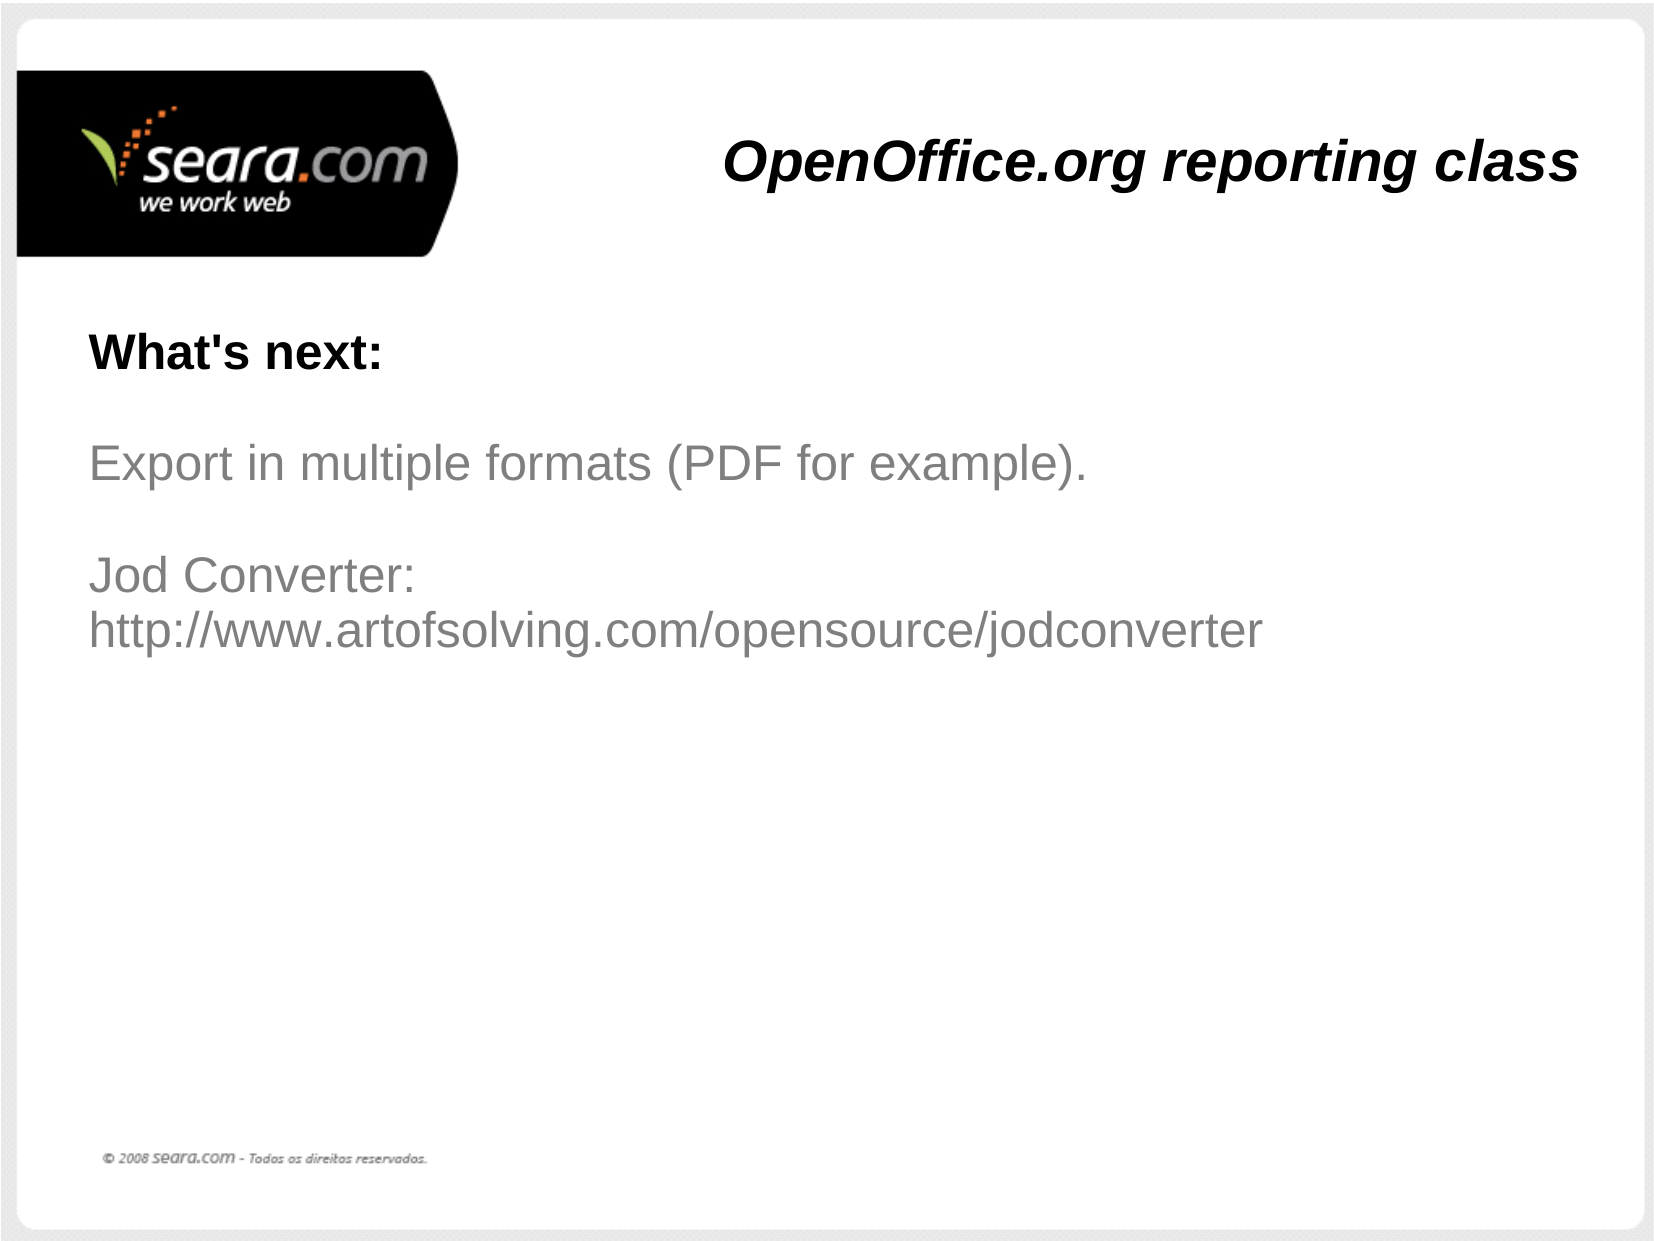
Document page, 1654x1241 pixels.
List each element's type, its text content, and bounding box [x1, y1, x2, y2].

text_box What's next: Export in multiple formats (PDF for example). Jod Converter: http://www.artofsolving.com/opensource/jodconverter [88, 324, 1566, 771]
title OpenOffice.org reporting class [531, 89, 1582, 237]
